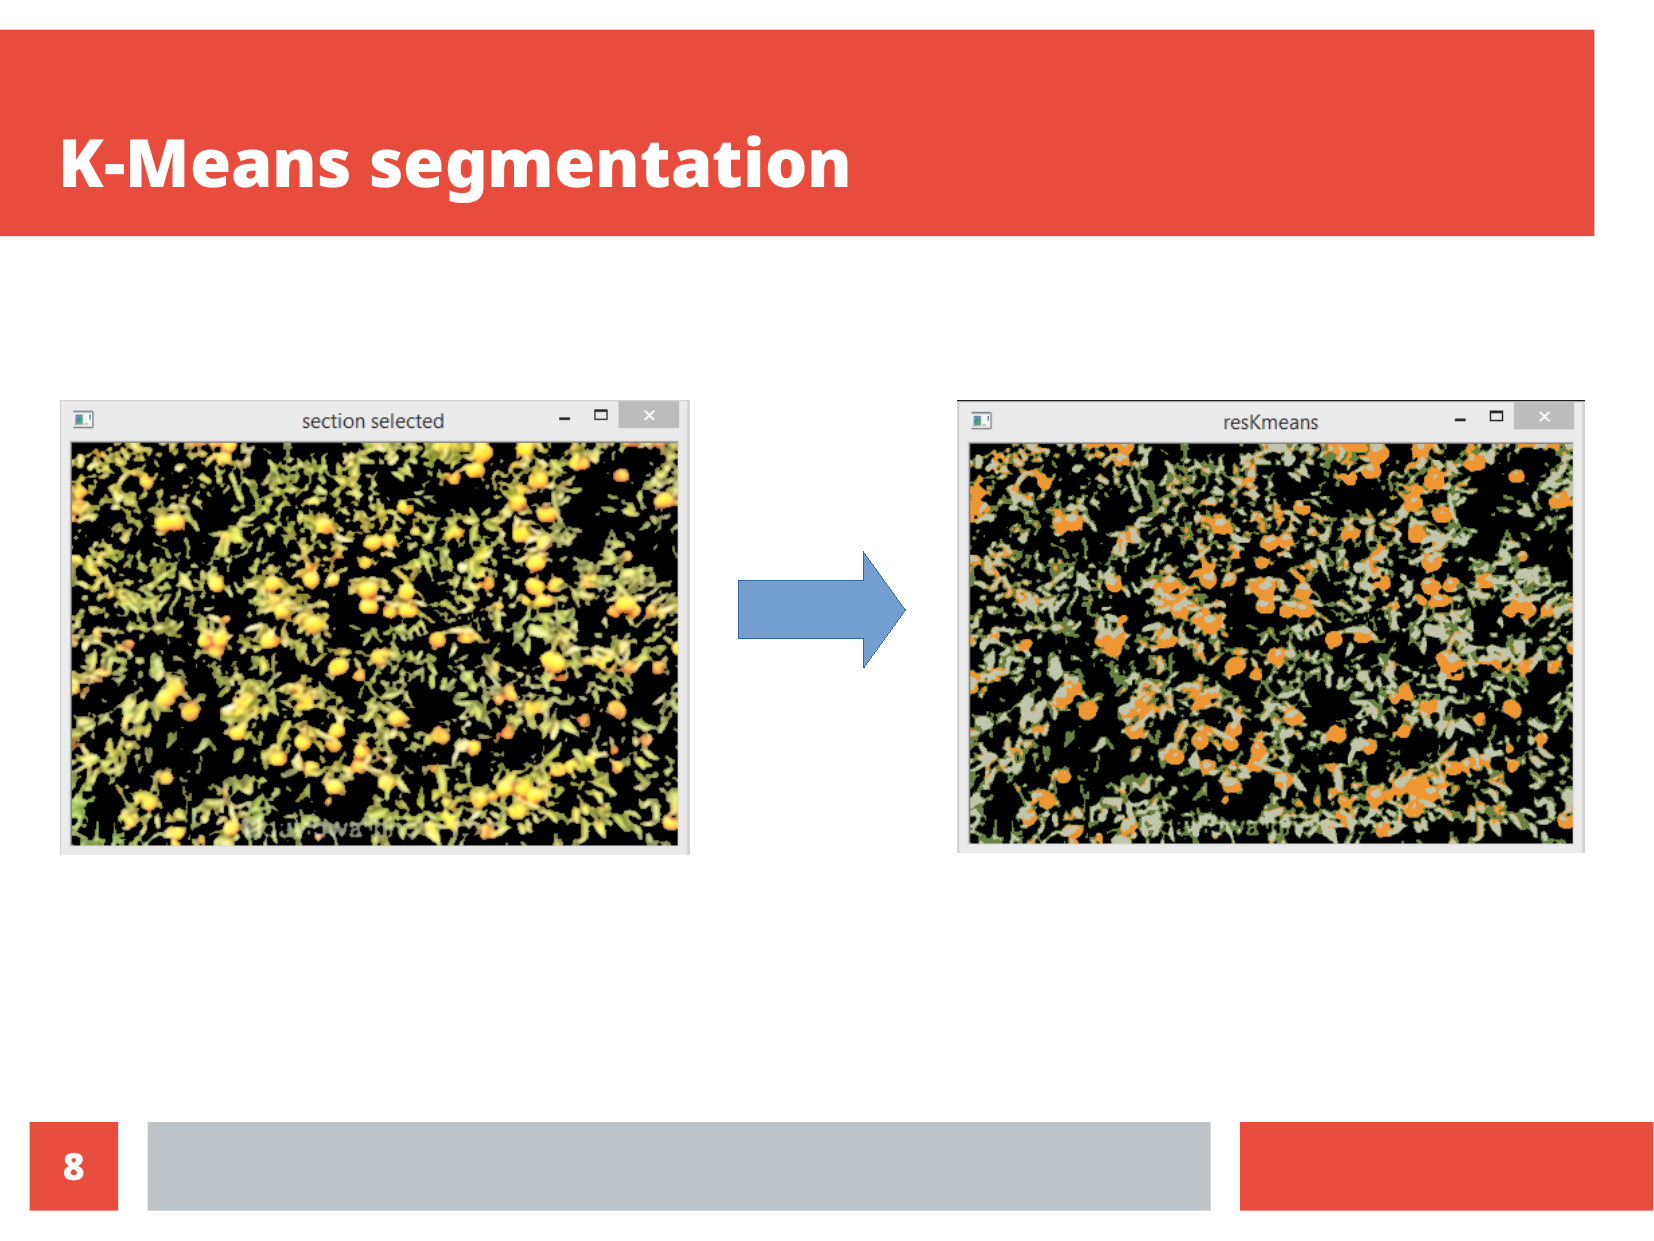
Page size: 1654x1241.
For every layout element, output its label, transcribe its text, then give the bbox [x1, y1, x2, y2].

title K-Means segmentation [59, 59, 1595, 207]
picture [60, 400, 690, 855]
picture [957, 400, 1585, 853]
text_box [738, 551, 906, 668]
